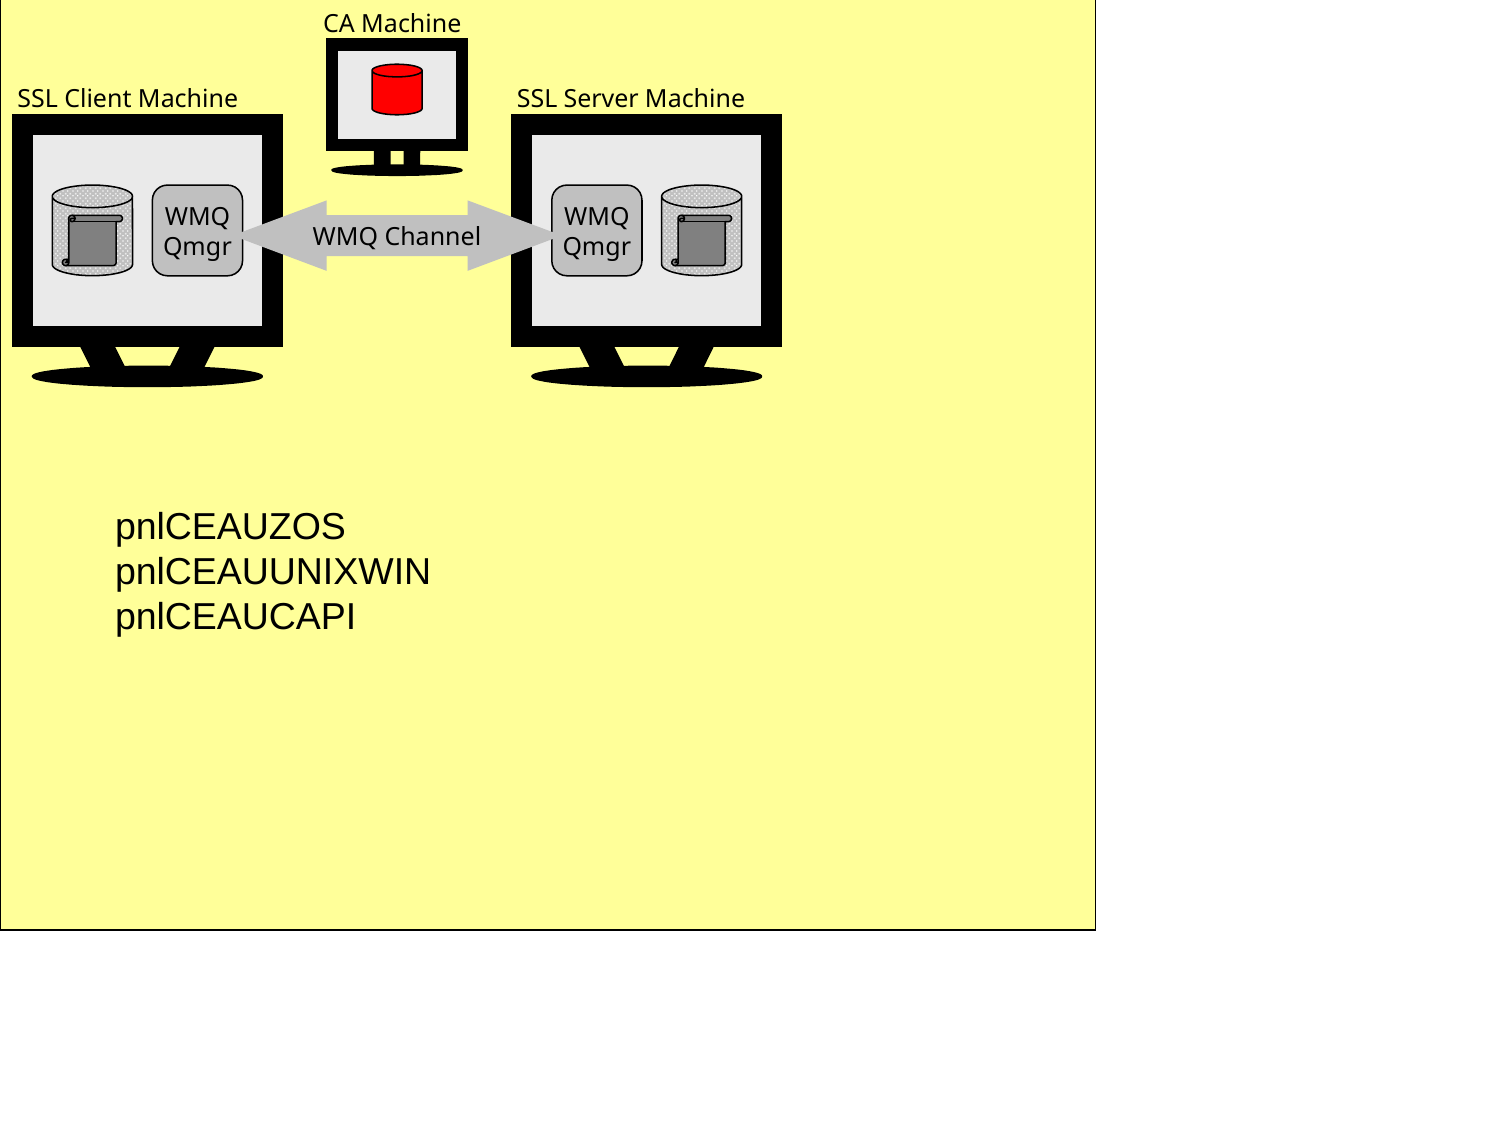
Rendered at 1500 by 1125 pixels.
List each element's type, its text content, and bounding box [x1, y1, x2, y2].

text_box WMQ Qmgr [551, 185, 642, 276]
text_box SSL Server Machine [501, 74, 832, 120]
text_box [0, 0, 1095, 930]
text_box CA Machine [308, 0, 515, 46]
text_box pnlCEAUZOS pnlCEAUUNIXWIN pnlCEAUCAPI [100, 494, 448, 735]
text_box WMQ Qmgr [152, 185, 243, 276]
text_box WMQ Channel [262, 215, 533, 256]
text_box SSL Client Machine [2, 74, 332, 120]
